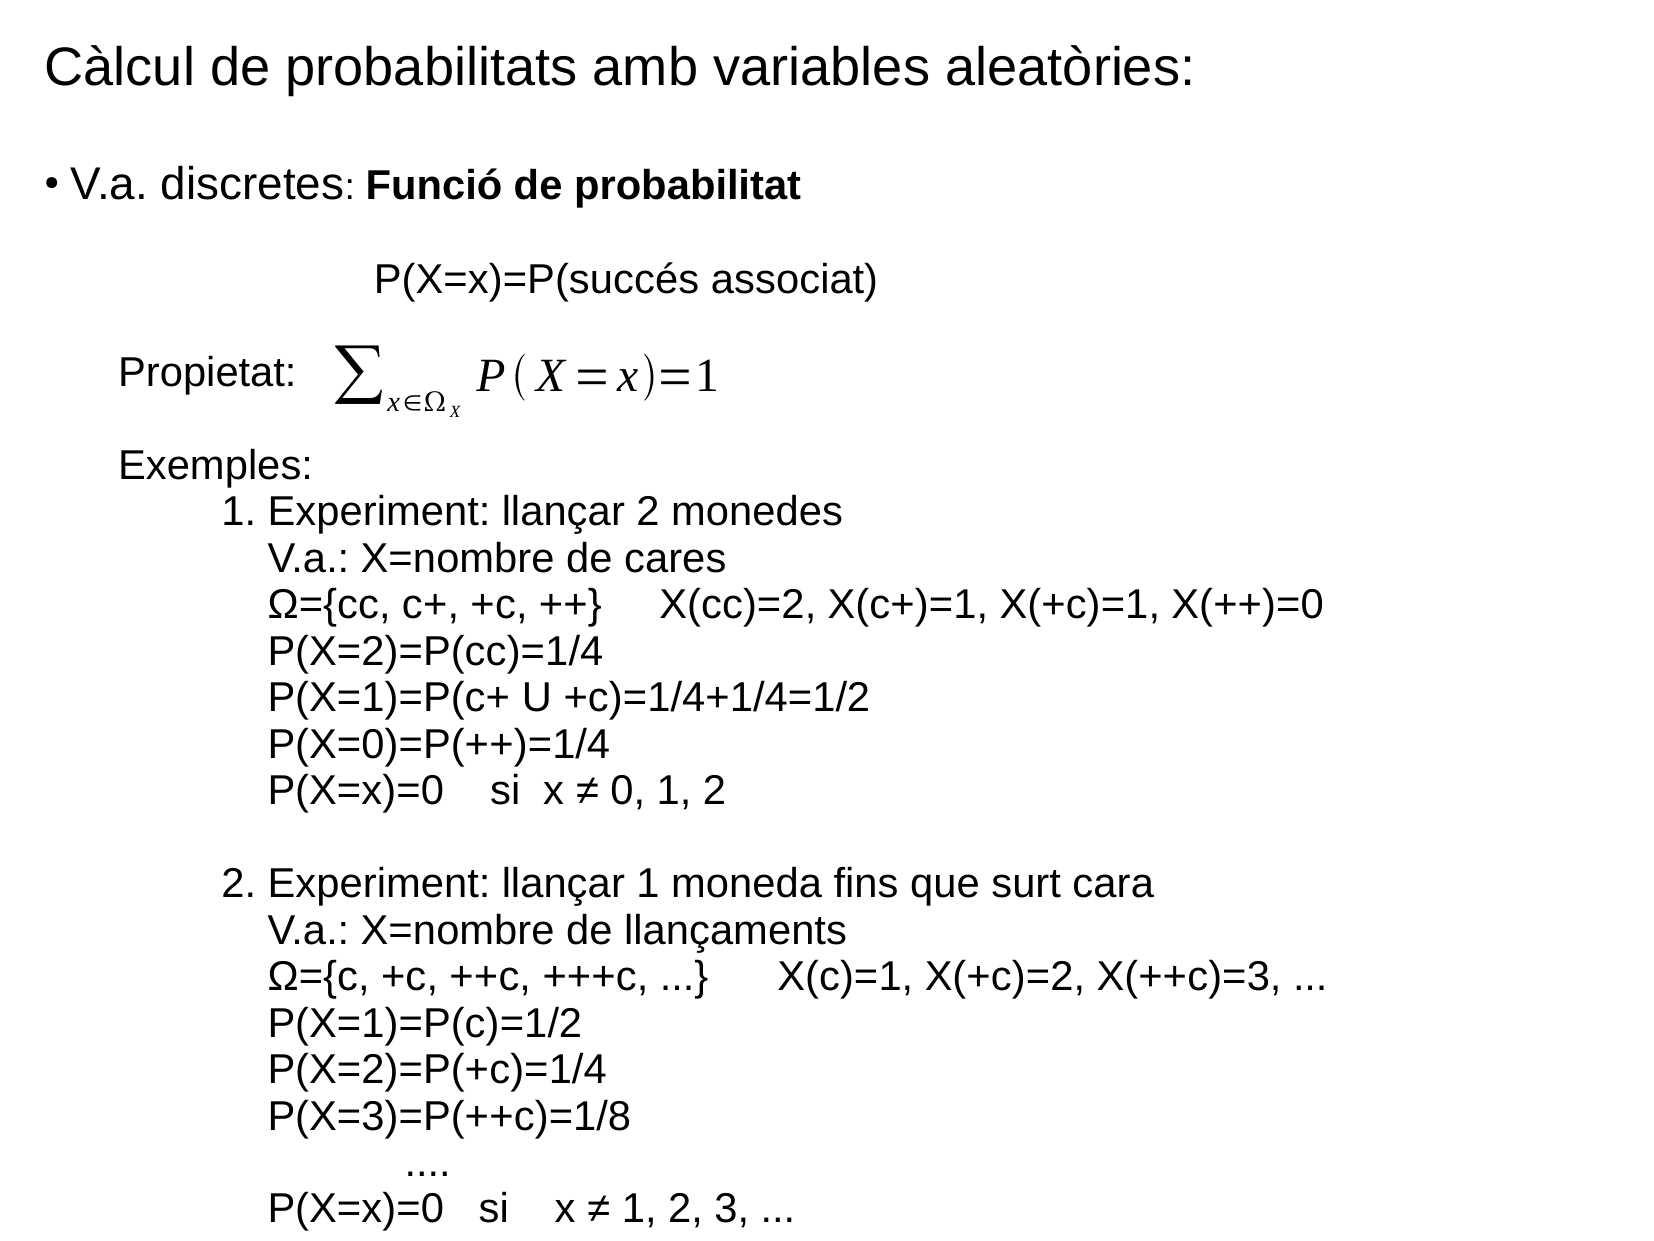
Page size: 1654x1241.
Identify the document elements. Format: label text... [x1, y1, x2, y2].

text_box Càlcul de probabilitats amb variables aleatòries: V.a. discretes: Funció de probabilitat P(X=x)=P(succés associat) Propietat: Exemples: 1. Experiment: llançar 2 monedes V.a.: X=nombre de cares Ω={cc, c+, +c, ++} X(cc)=2, X(c+)=1, X(+c)=1, X(++)=0 P(X=2)=P(cc)=1/4 P(X=1)=P(c+ U +c)=1/4+1/4=1/2 P(X=0)=P(++)=1/4 P(X=x)=0 si x ≠ 0, 1, 2 2. Experiment: llançar 1 moneda fins que surt cara V.a.: X=nombre de llançaments Ω={c, +c, ++c, +++c, ...} X(c)=1, X(+c)=2, X(++c)=3, ... P(X=1)=P(c)=1/2 P(X=2)=P(+c)=1/4 P(X=3)=P(++c)=1/8 .... P(X=x)=0 si x ≠ 1, 2, 3, ... [29, 29, 1595, 1241]
chart [324, 342, 726, 423]
